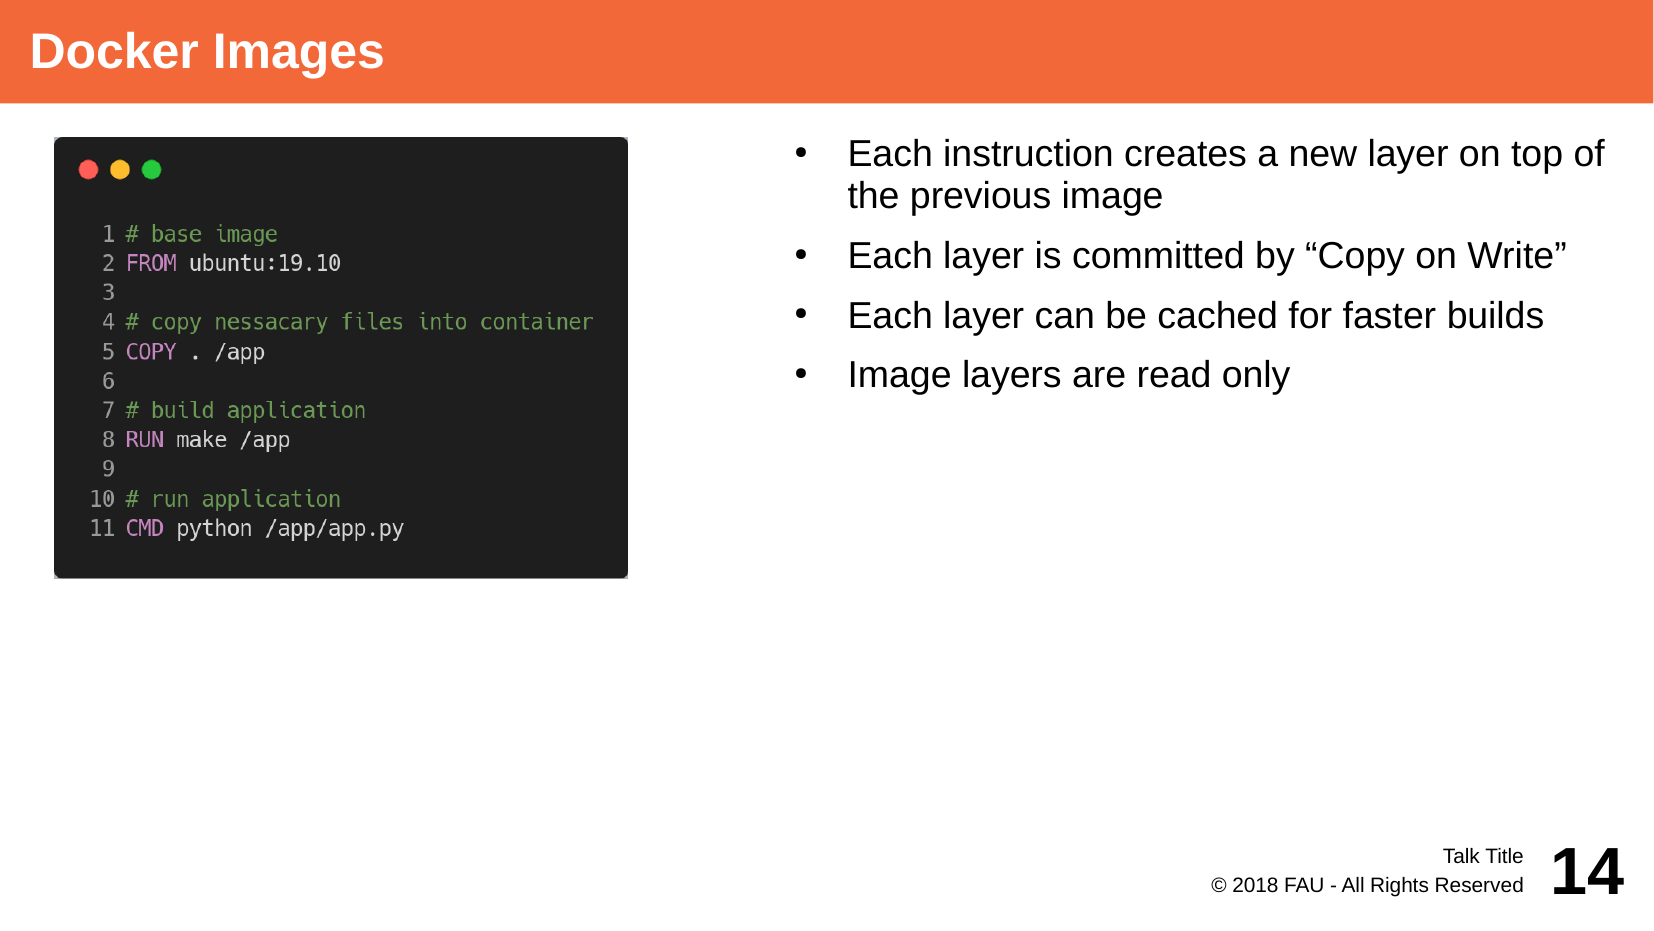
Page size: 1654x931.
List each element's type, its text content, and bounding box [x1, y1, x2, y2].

list Each instruction creates a new layer on top of the previous image Each layer is committed by “Copy on Write” Each layer can be cached for faster builds Image layers are read only [776, 132, 1625, 813]
title Docker Images [0, 0, 1654, 104]
picture [54, 136, 628, 579]
